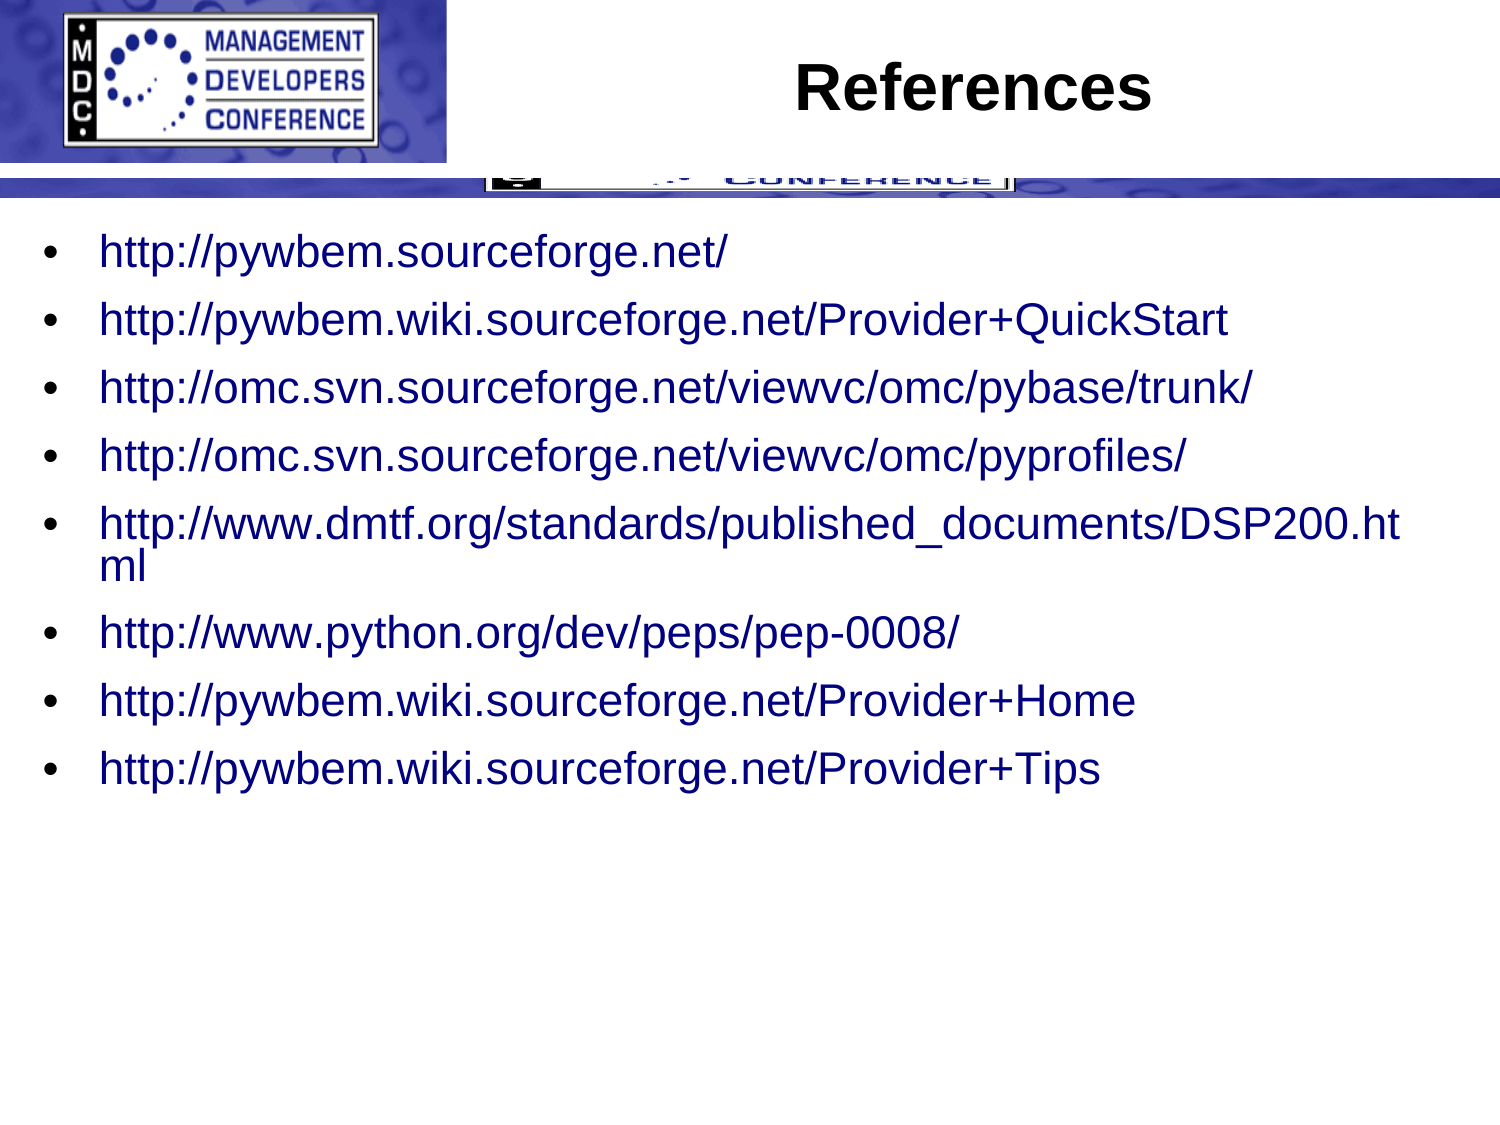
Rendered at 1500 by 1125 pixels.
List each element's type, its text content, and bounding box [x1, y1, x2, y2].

picture [0, 178, 1500, 198]
picture [0, 0, 447, 163]
list http://pywbem.sourceforge.net/ http://pywbem.wiki.sourceforge.net/Provider+QuickStart http://omc.svn.sourceforge.net/viewvc/omc/pybase/trunk/ http://omc.svn.sourceforge.net/viewvc/omc/pyprofiles/ http://www.dmtf.org/standards/published_documents/DSP200.html http://www.python.org/dev/peps/pep-0008/ http://pywbem.wiki.sourceforge.net/Provider+Home http://pywbem.wiki.sourceforge.net/Provider+Tips [42, 226, 1433, 969]
title References [447, 0, 1500, 176]
